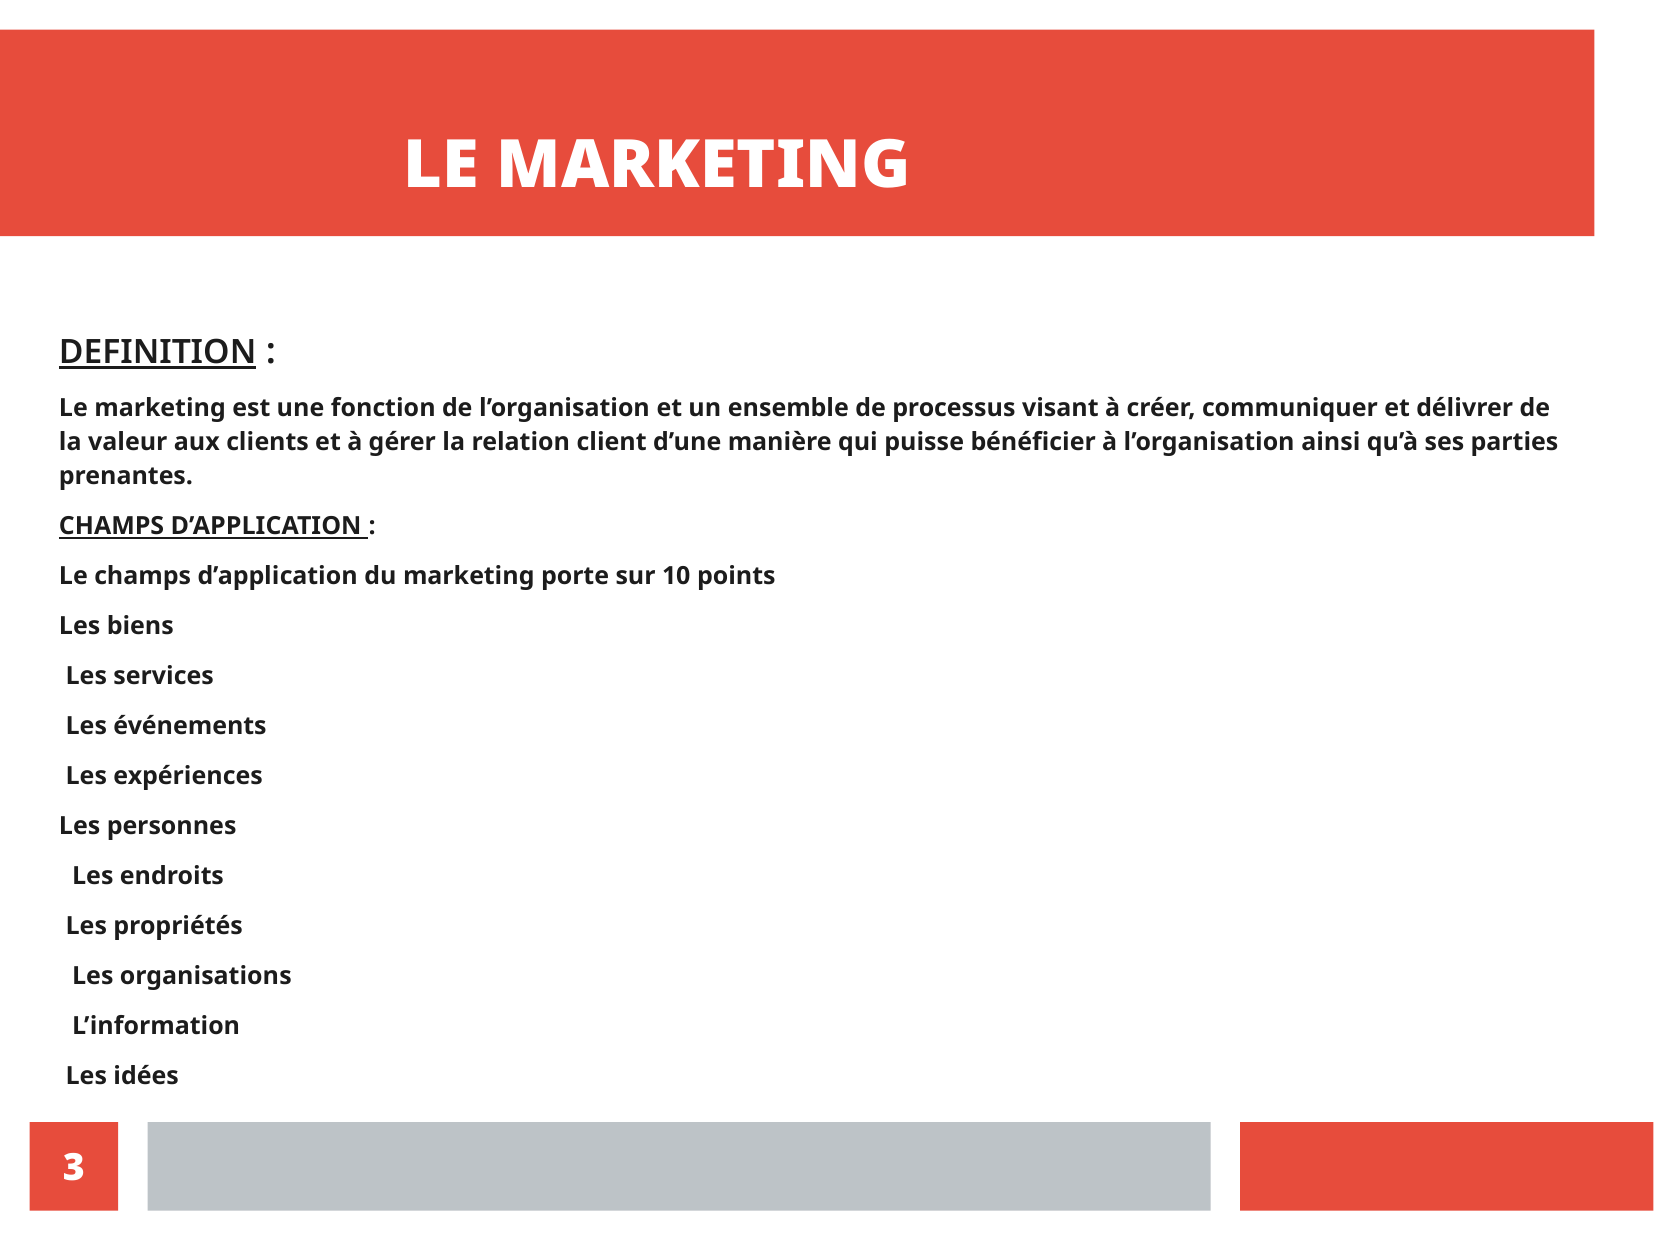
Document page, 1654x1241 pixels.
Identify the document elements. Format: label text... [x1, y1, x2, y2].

list DEFINITION : Le marketing est une fonction de l’organisation et un ensemble de processus visant à créer, communiquer et délivrer de la valeur aux clients et à gérer la relation client d’une manière qui puisse bénéficier à l’organisation ainsi qu’à ses parties prenantes. CHAMPS D’APPLICATION : Le champs d’application du marketing porte sur 10 points Les biens Les services Les événements Les expériences Les personnes Les endroits Les propriétés Les organisations L’information Les idées [59, 324, 1565, 1093]
title LE MARKETING [59, 59, 1595, 207]
